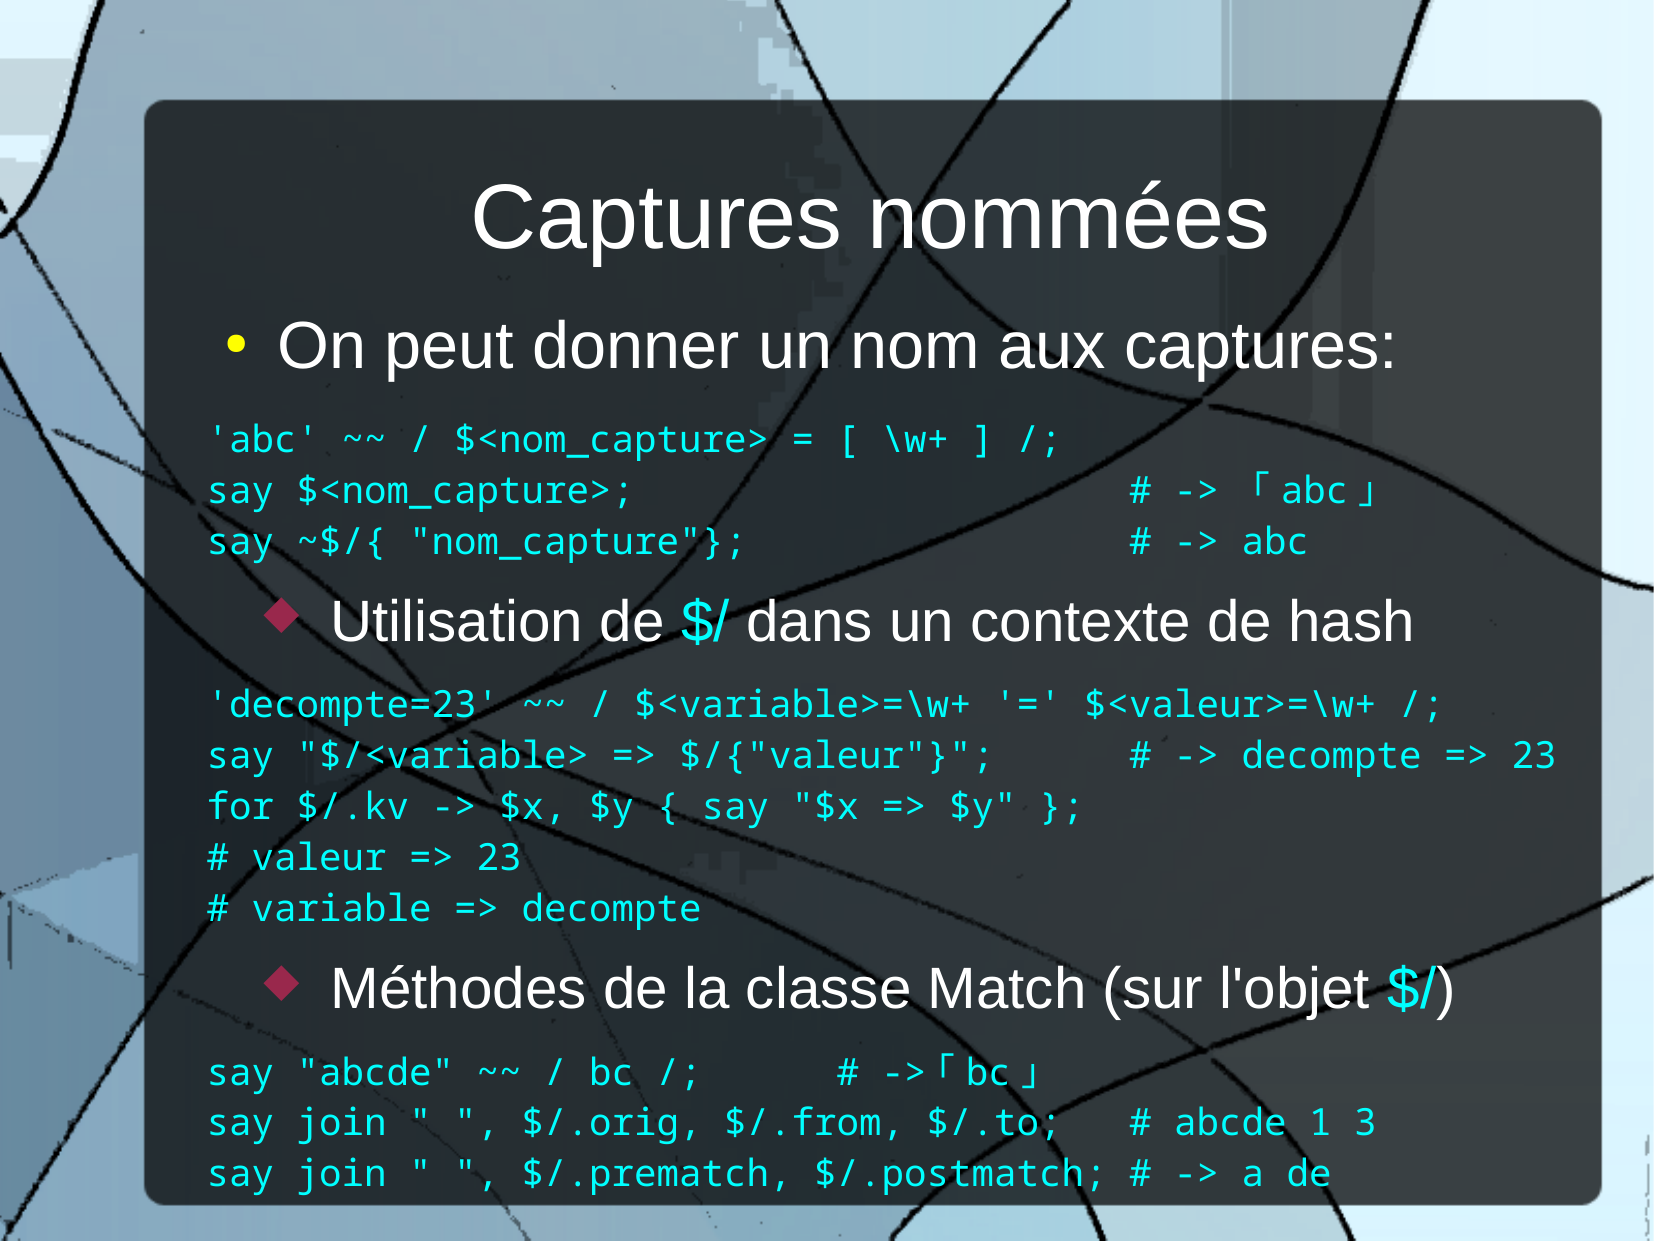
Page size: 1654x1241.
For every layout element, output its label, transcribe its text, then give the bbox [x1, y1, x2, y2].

list On peut donner un nom aux captures: 'abc' ~~ / $<nom_capture> = [ \w+ ] /; say $<nom_capture>; # -> ｢abc｣ say ~$/{ "nom_capture"}; # -> abc Utilisation de $/ dans un contexte de hash 'decompte=23' ~~ / $<variable>=\w+ '=' $<valeur>=\w+ /; say "$/<variable> => $/{"valeur"}"; # -> decompte => 23 for $/.kv -> $x, $y { say "$x => $y" }; # valeur => 23 # variable => decompte Méthodes de la classe Match (sur l'objet $/) say "abcde" ~~ / bc /; # ->｢bc｣ say join " ", $/.orig, $/.from, $/.to; # abcde 1 3 say join " ", $/.prematch, $/.postmatch; # -> a de [206, 307, 1571, 1121]
title Captures nommées [159, 108, 1583, 325]
picture [0, 0, 1654, 1241]
